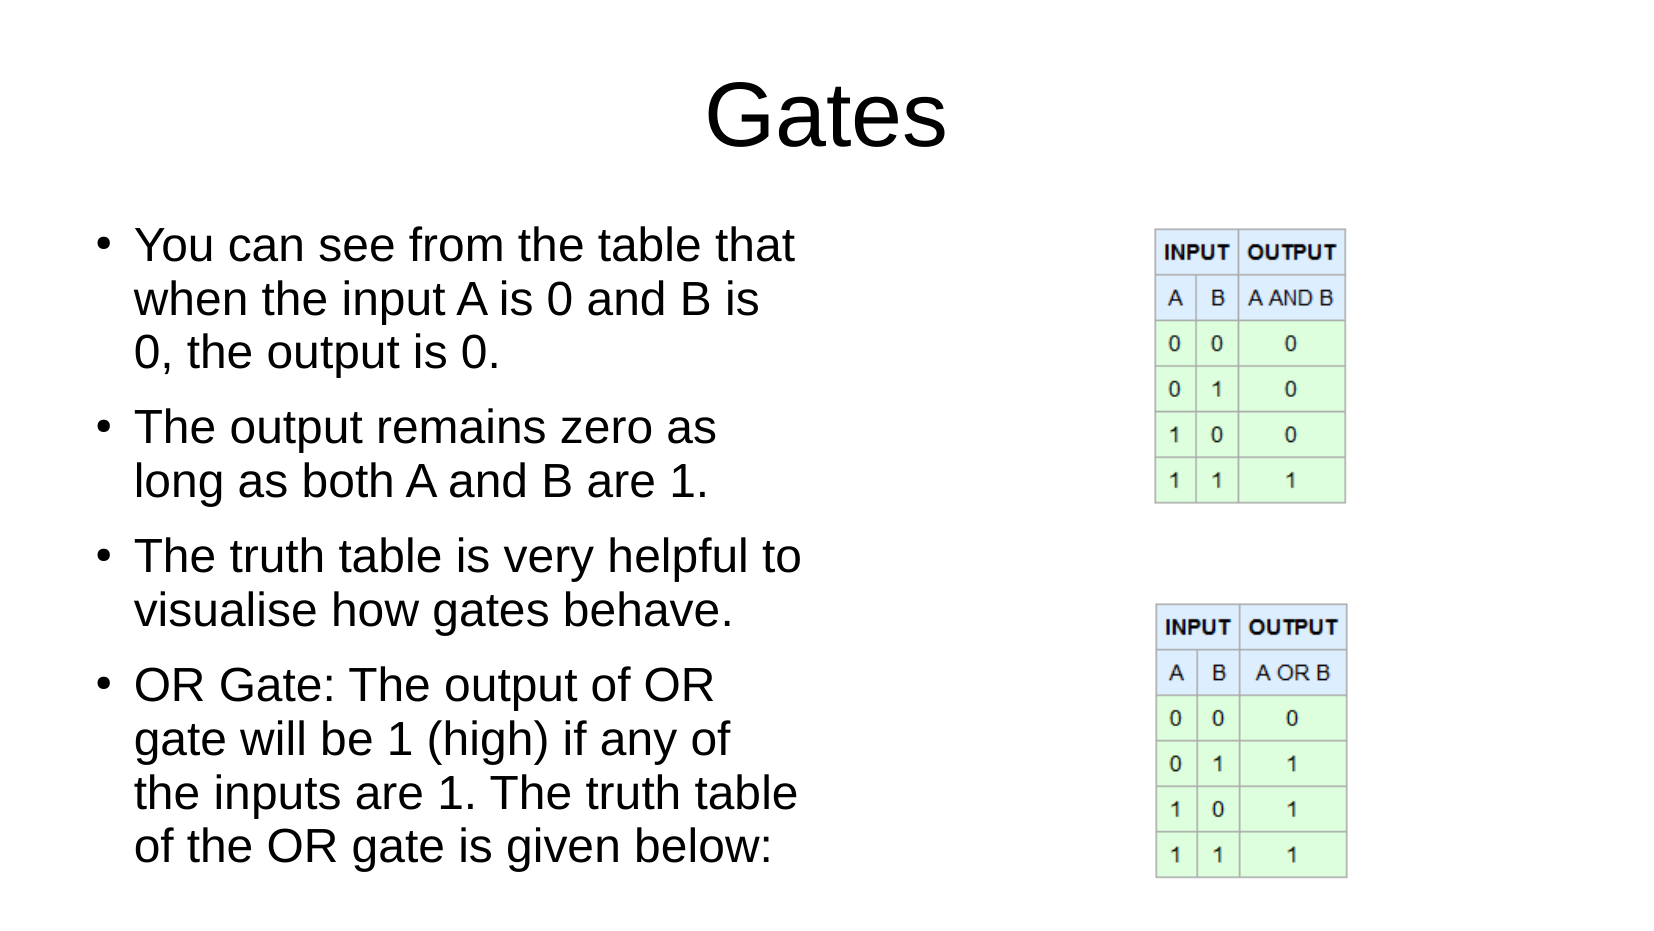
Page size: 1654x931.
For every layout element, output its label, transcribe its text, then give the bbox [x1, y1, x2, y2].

picture [1151, 599, 1351, 883]
title Gates [82, 37, 1571, 193]
picture [1150, 224, 1351, 507]
list You can see from the table that when the input A is 0 and B is 0, the output is 0. The output remains zero as long as both A and B are 1. The truth table is very helpful to visualise how gates behave. OR Gate: The output of OR gate will be 1 (high) if any of the inputs are 1. The truth table of the OR gate is given below: [82, 217, 811, 886]
